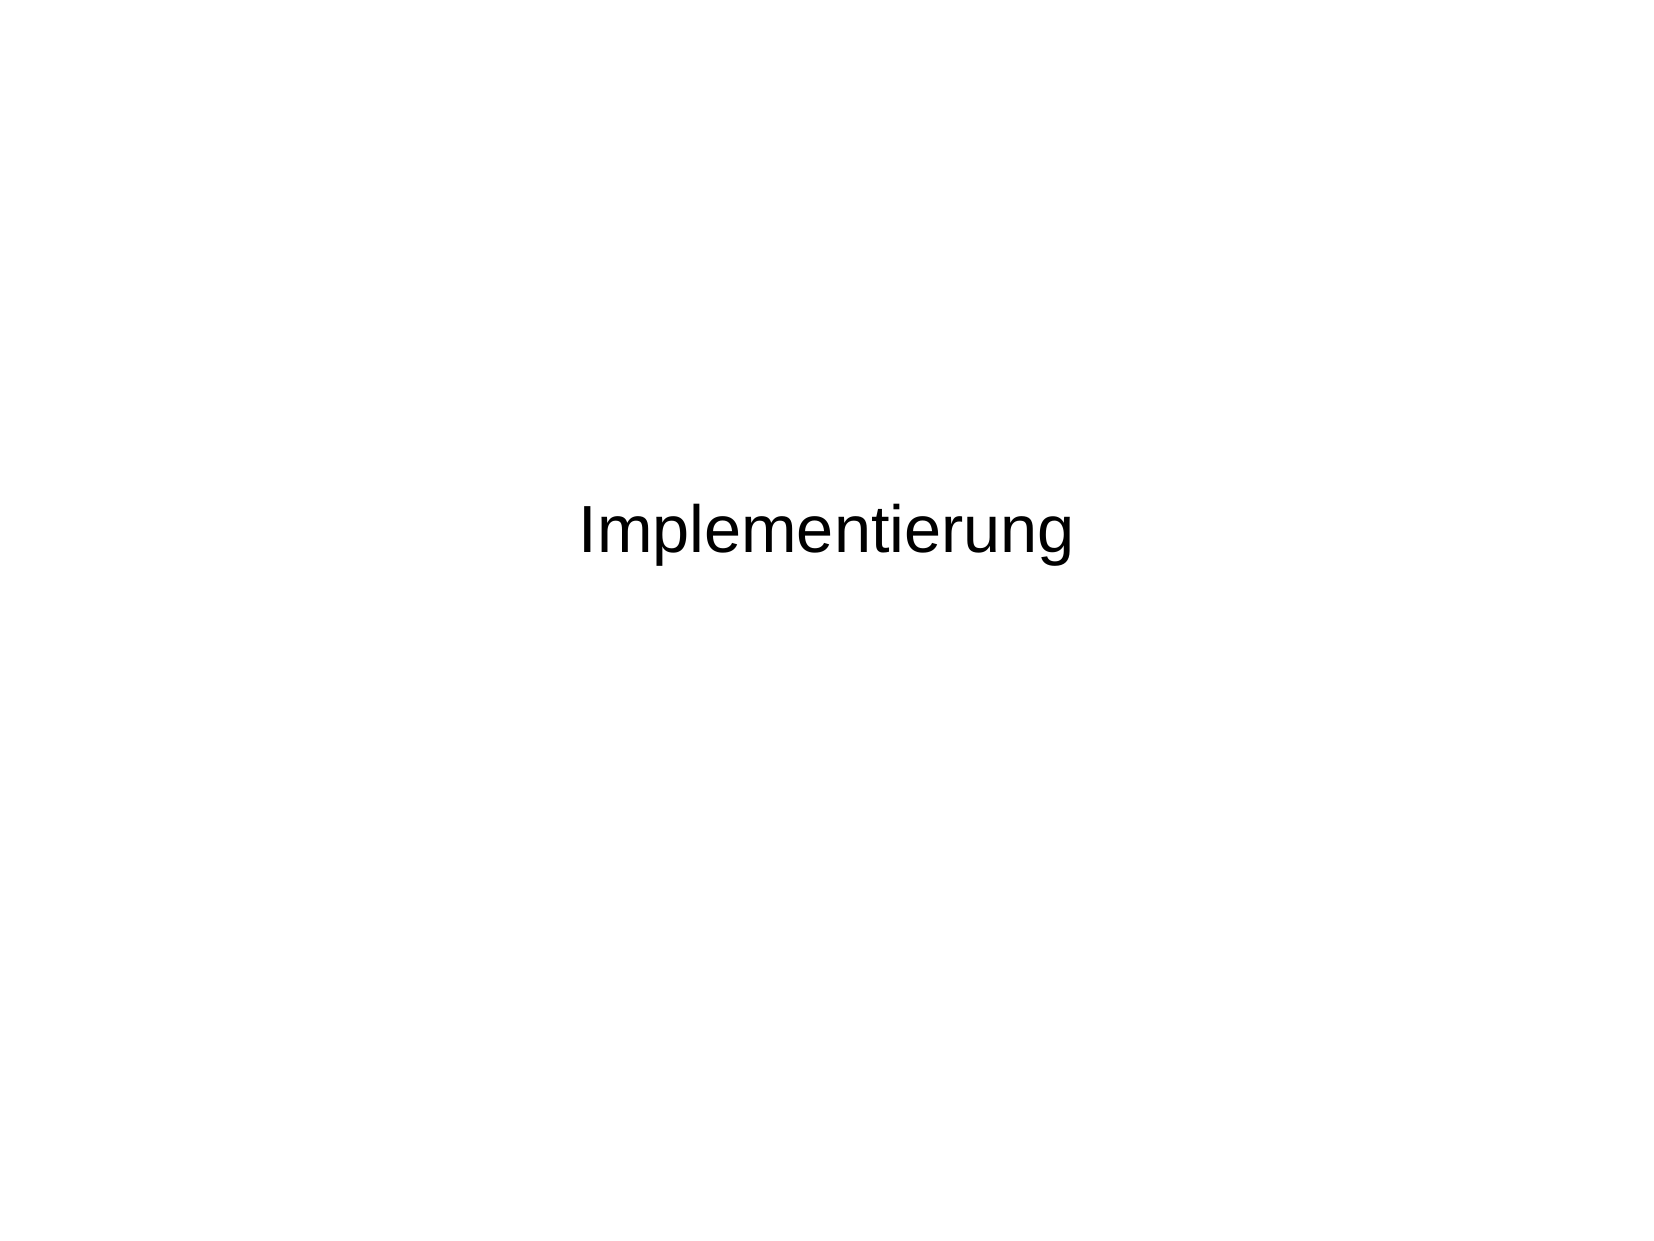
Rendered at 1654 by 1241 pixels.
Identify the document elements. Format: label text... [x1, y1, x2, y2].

subtitle Implementierung [82, 49, 1571, 1010]
